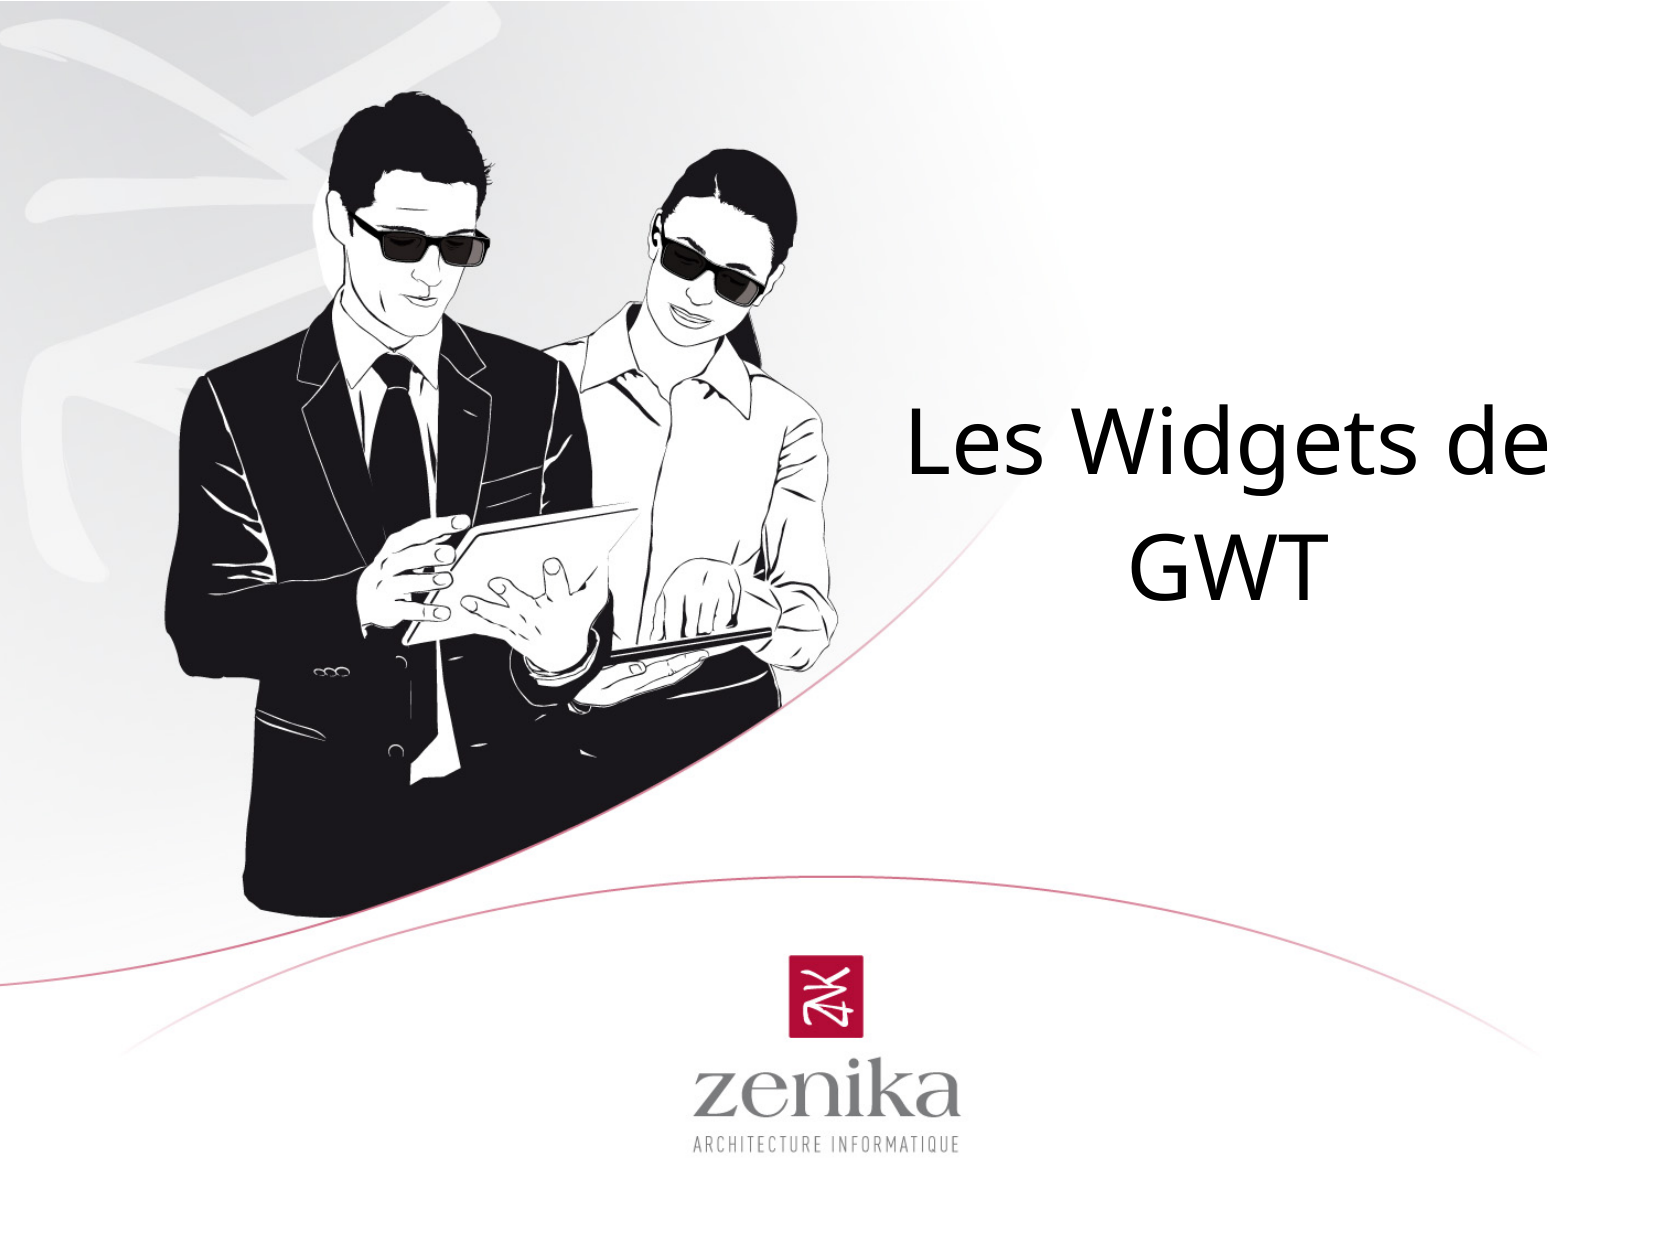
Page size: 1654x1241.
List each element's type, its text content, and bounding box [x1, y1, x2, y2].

title Les Widgets de GWT [885, 366, 1571, 590]
picture [0, 1, 1652, 1241]
subtitle [885, 590, 1571, 875]
